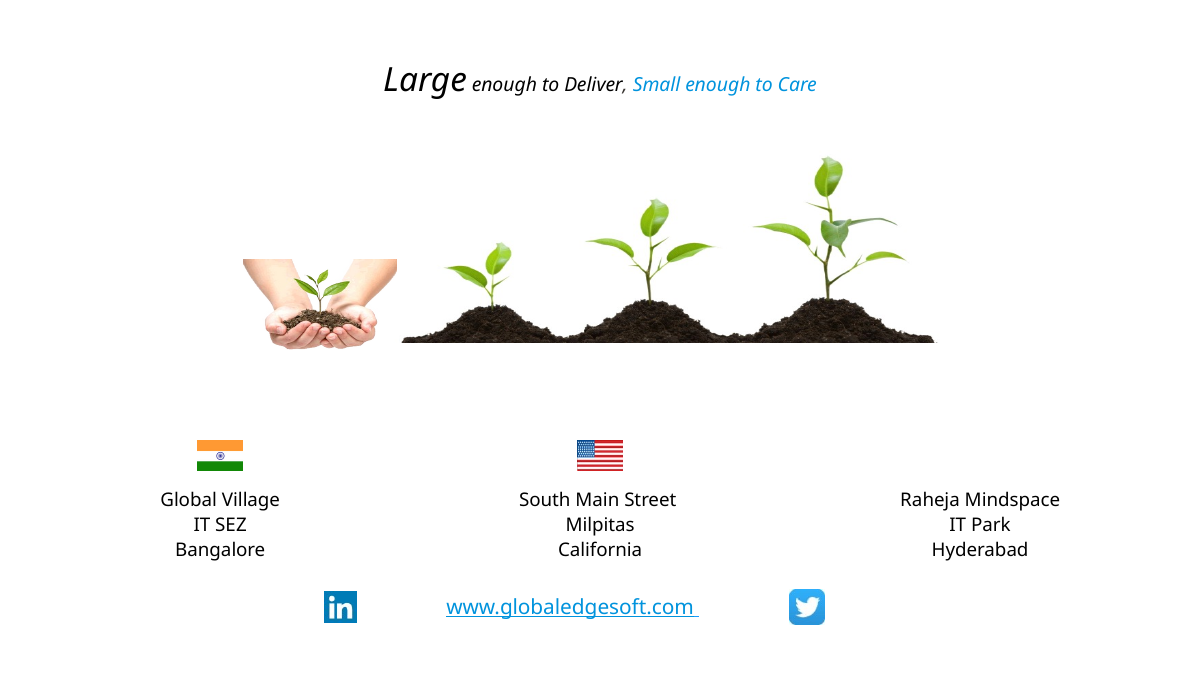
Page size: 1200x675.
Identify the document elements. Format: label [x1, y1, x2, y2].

picture [337, 603, 353, 619]
picture [789, 589, 825, 625]
picture [577, 440, 623, 471]
picture [243, 117, 957, 350]
picture [329, 596, 334, 619]
picture [197, 440, 243, 471]
